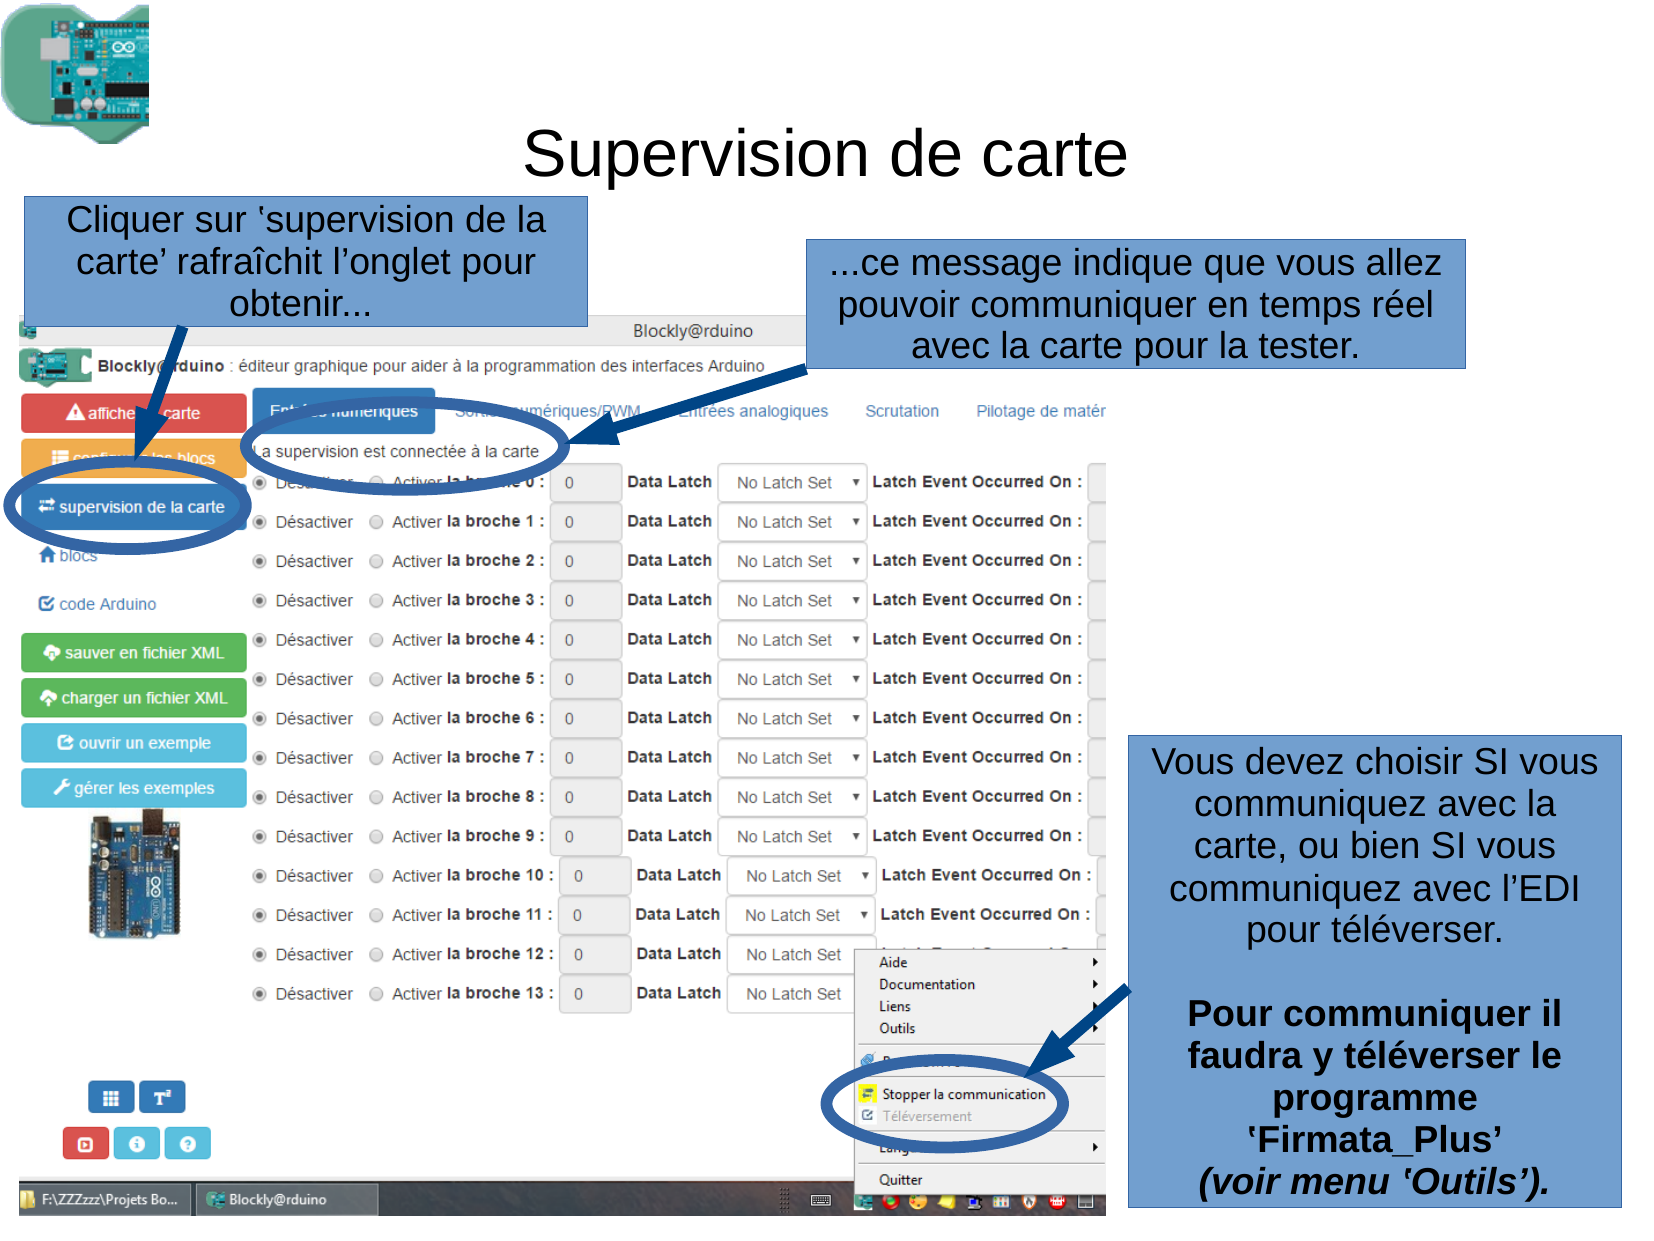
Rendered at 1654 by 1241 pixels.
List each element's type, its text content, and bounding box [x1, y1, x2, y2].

picture [19, 315, 1106, 1216]
text_box Cliquer sur ‛supervision de la carte’ rafraîchit l’onglet pour obtenir... [24, 196, 588, 327]
picture [0, 0, 149, 144]
text_box Vous devez choisir SI vous communiquez avec la carte, ou bien SI vous communiquez avec l’EDI pour téléverser. Pour communiquer il faudra y téléverser le programme ‛Firmata_Plus’ (voir menu ‛Outils’). [1128, 735, 1622, 1208]
picture [19, 468, 239, 543]
title Supervision de carte [82, 49, 1571, 257]
text_box ...ce message indique que vous allez pouvoir communiquer en temps réel avec la carte pour la tester. [806, 239, 1466, 369]
picture [833, 1066, 1057, 1141]
picture [252, 409, 558, 483]
picture [19, 315, 175, 479]
